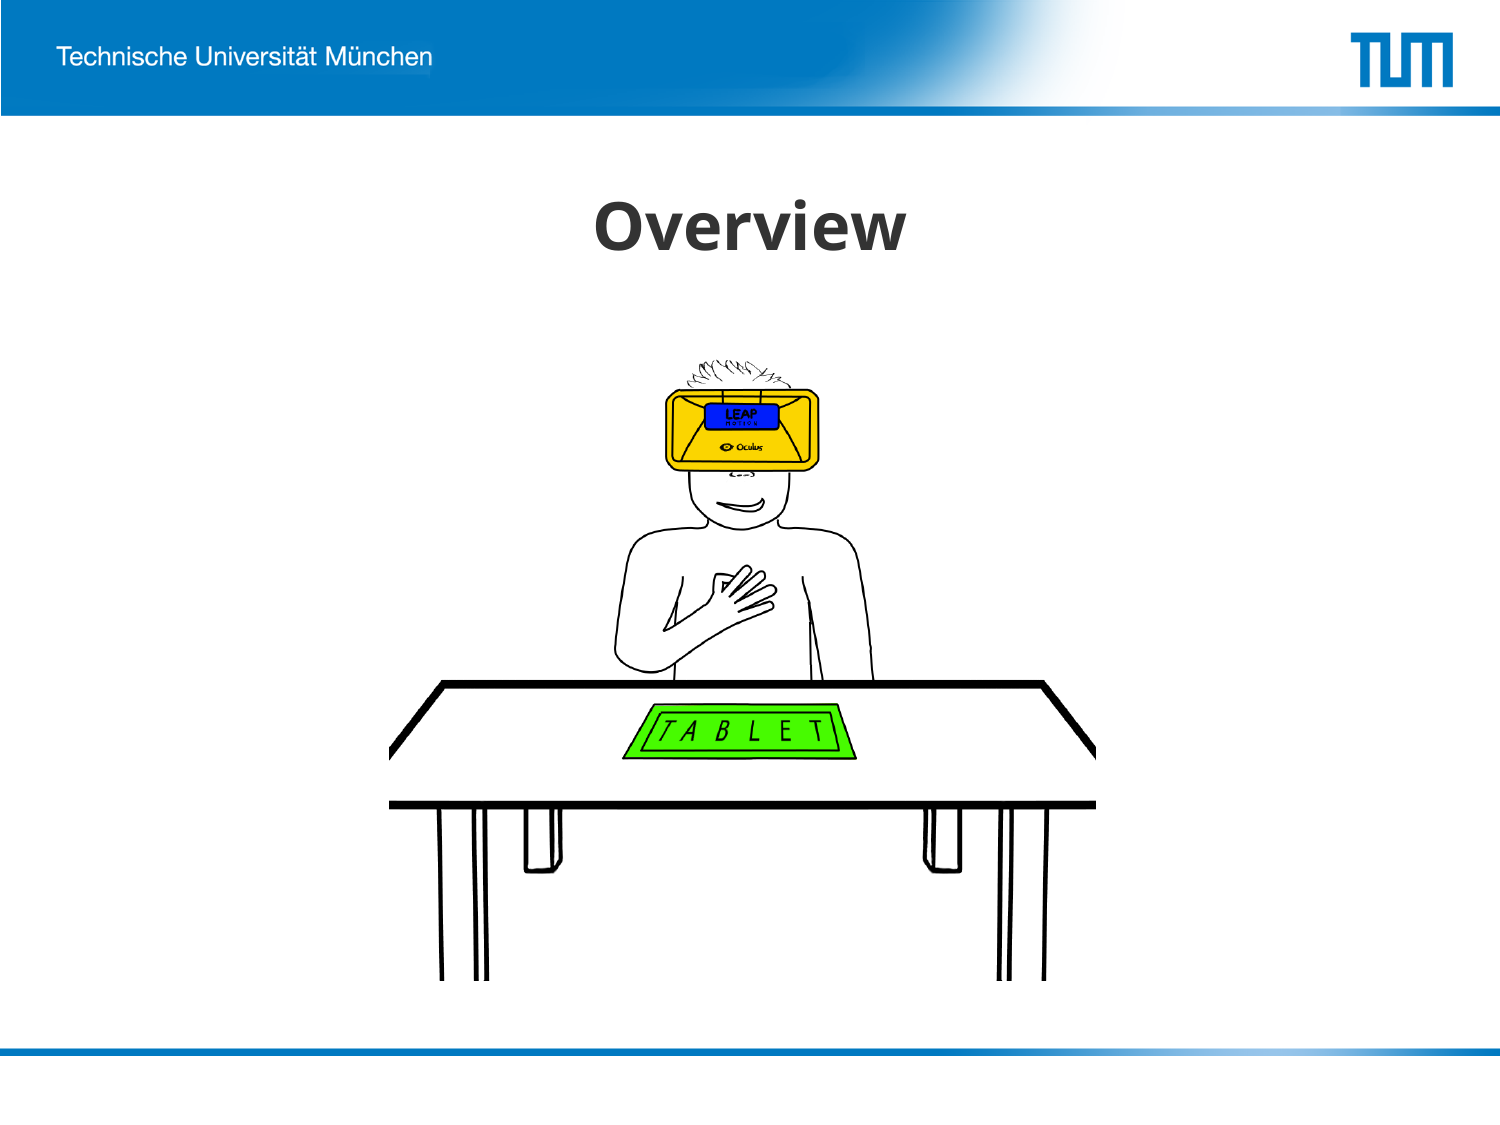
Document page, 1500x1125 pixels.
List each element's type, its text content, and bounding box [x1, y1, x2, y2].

text_box Overview [53, 125, 1447, 324]
picture [0, 0, 1500, 1125]
